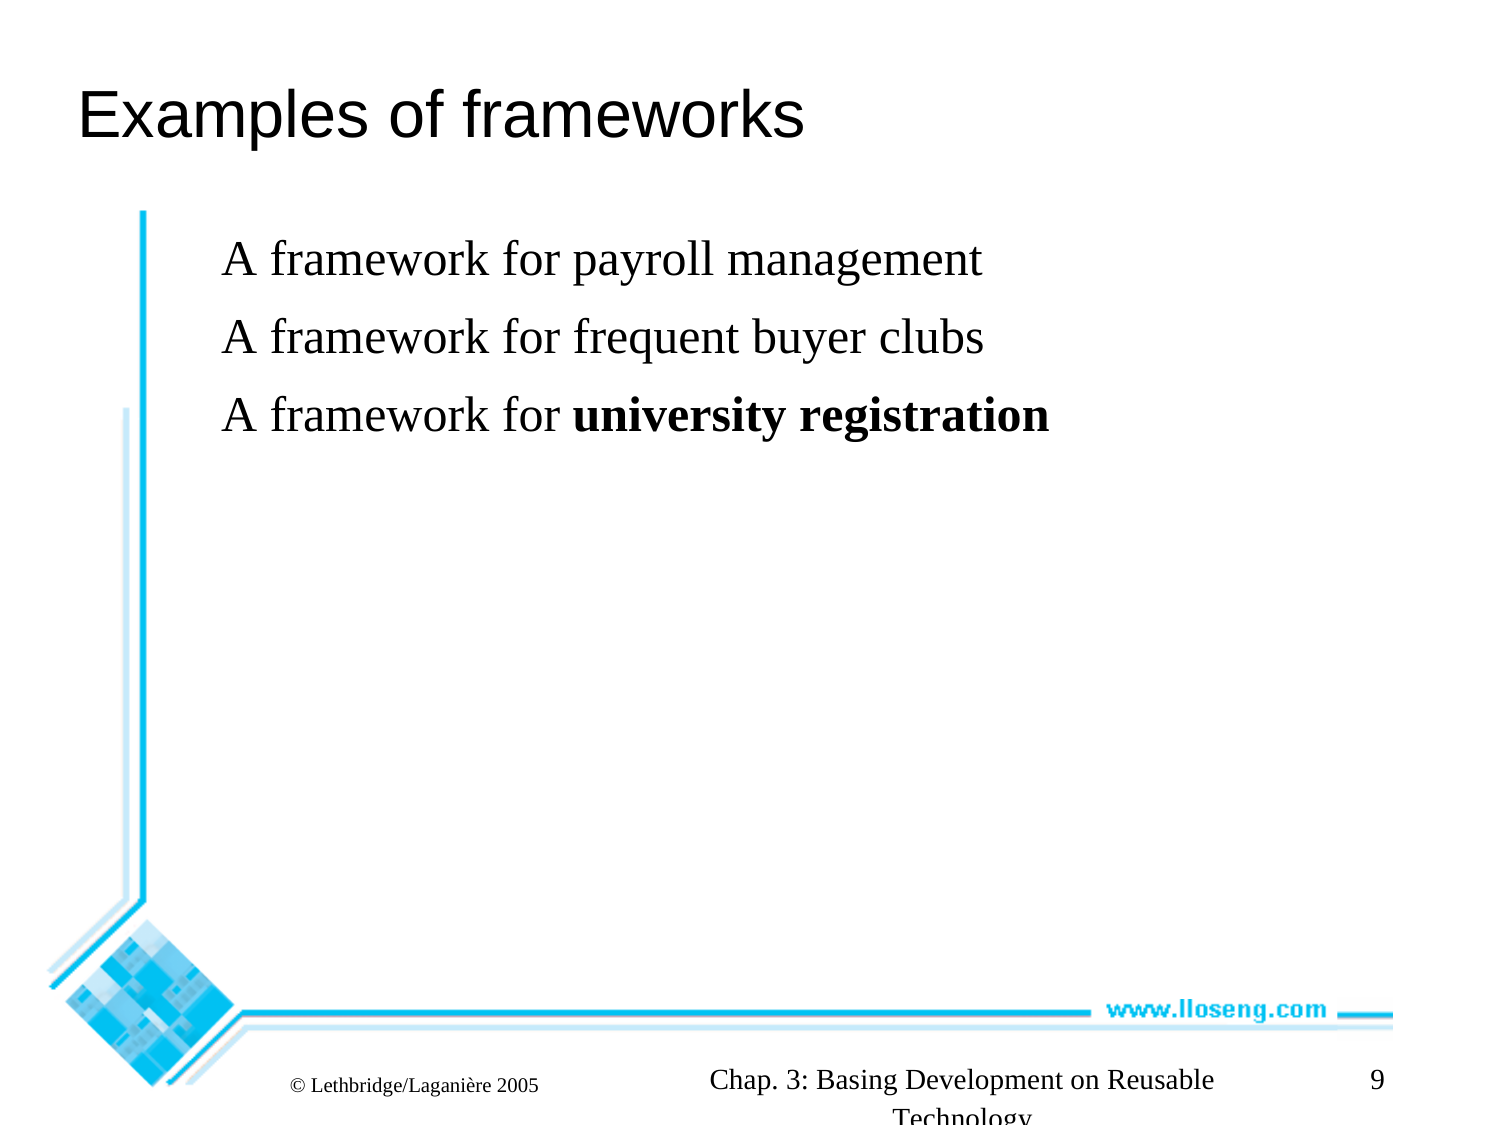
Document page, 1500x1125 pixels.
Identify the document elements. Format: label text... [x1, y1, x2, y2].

list A framework for payroll management A framework for frequent buyer clubs A framework for university registration [174, 212, 1413, 1000]
picture [35, 199, 1363, 1089]
text_box Chap. 3: Basing Development on Reusable Technology [624, 1050, 1300, 1125]
title Examples of frameworks [62, 37, 1413, 188]
text_box © Lethbridge/Laganière 2005 [275, 1062, 601, 1125]
text_box 15 [1325, 1050, 1401, 1125]
